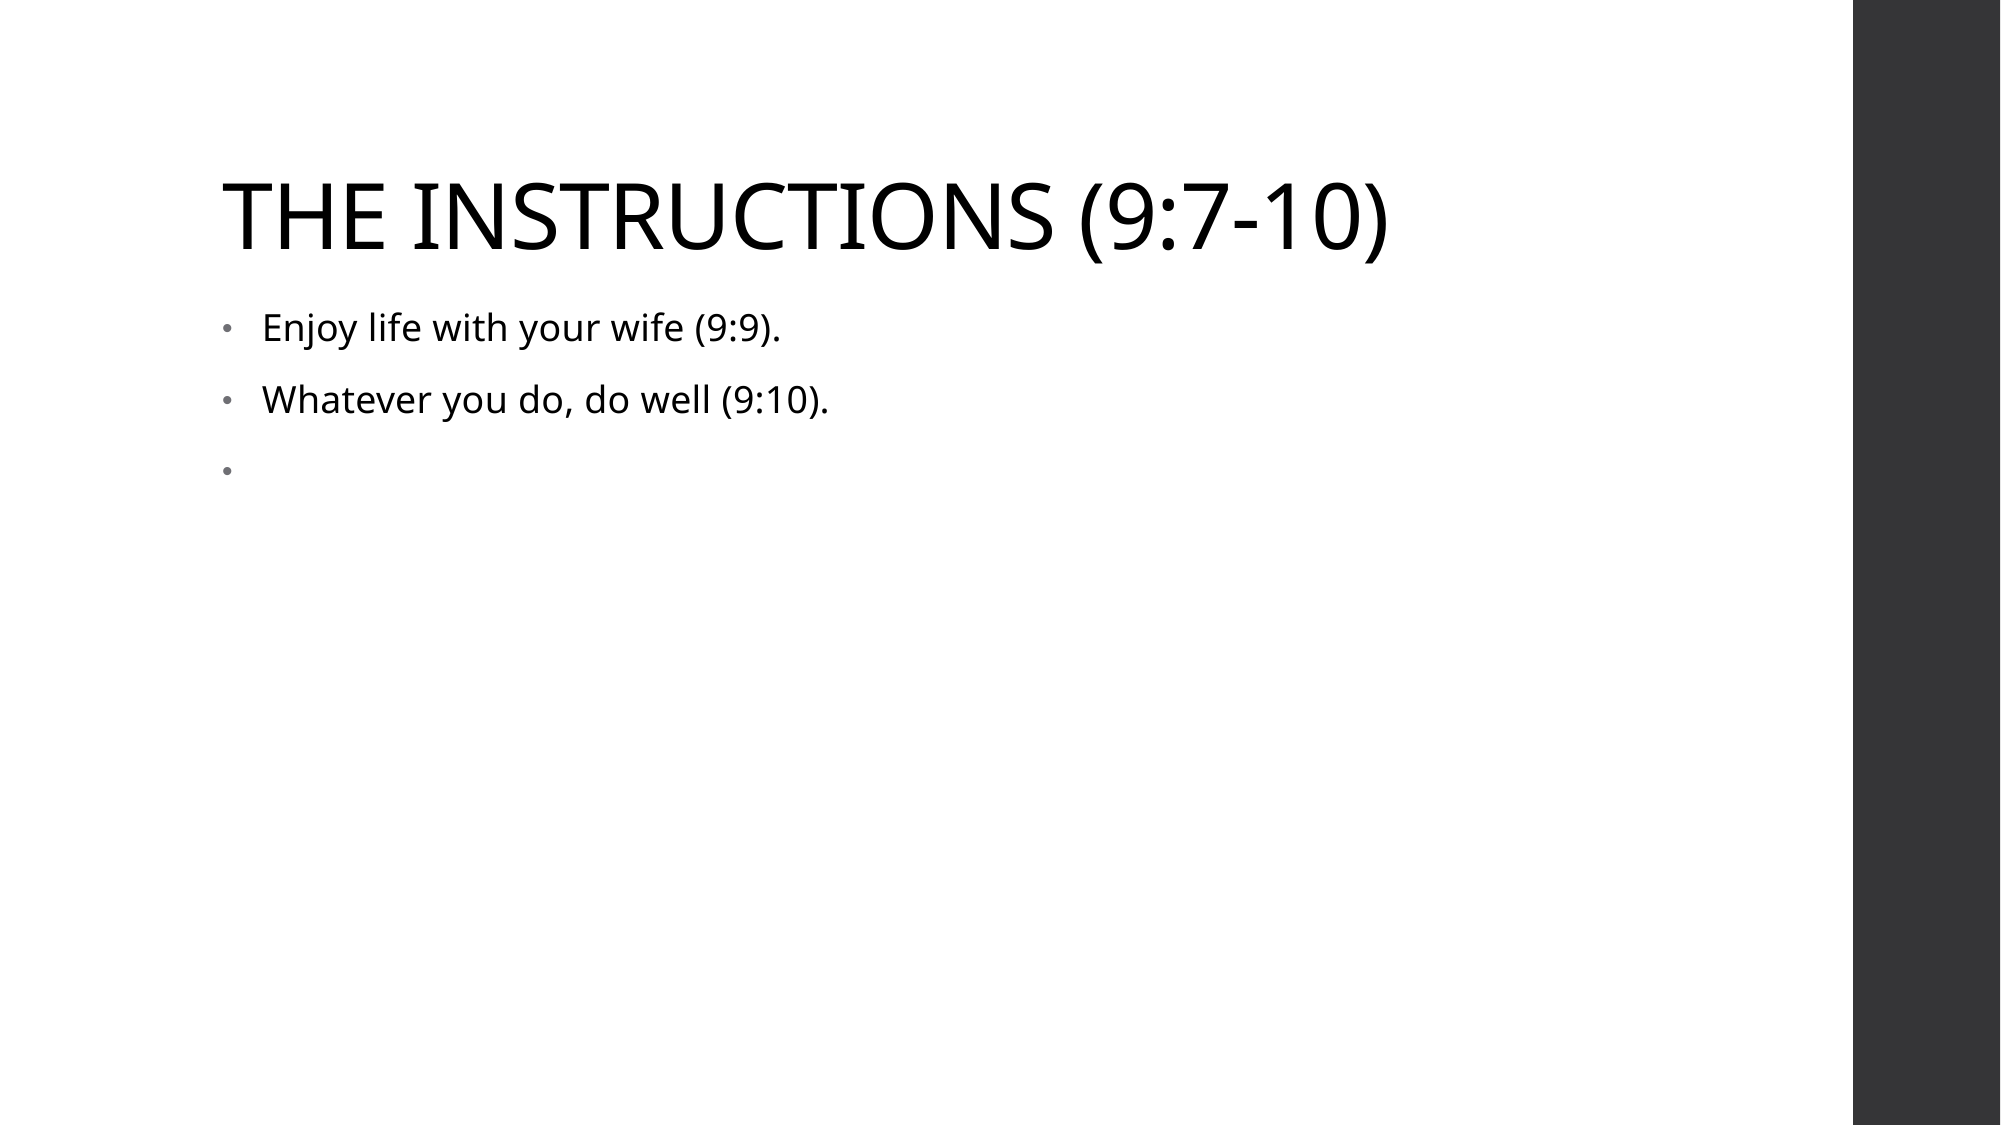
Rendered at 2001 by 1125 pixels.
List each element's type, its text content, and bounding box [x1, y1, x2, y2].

list Enjoy life with your wife (9:9). Whatever you do, do well (9:10). [206, 299, 1617, 1014]
title THE INSTRUCTIONS (9:7-10) [206, 60, 1797, 278]
